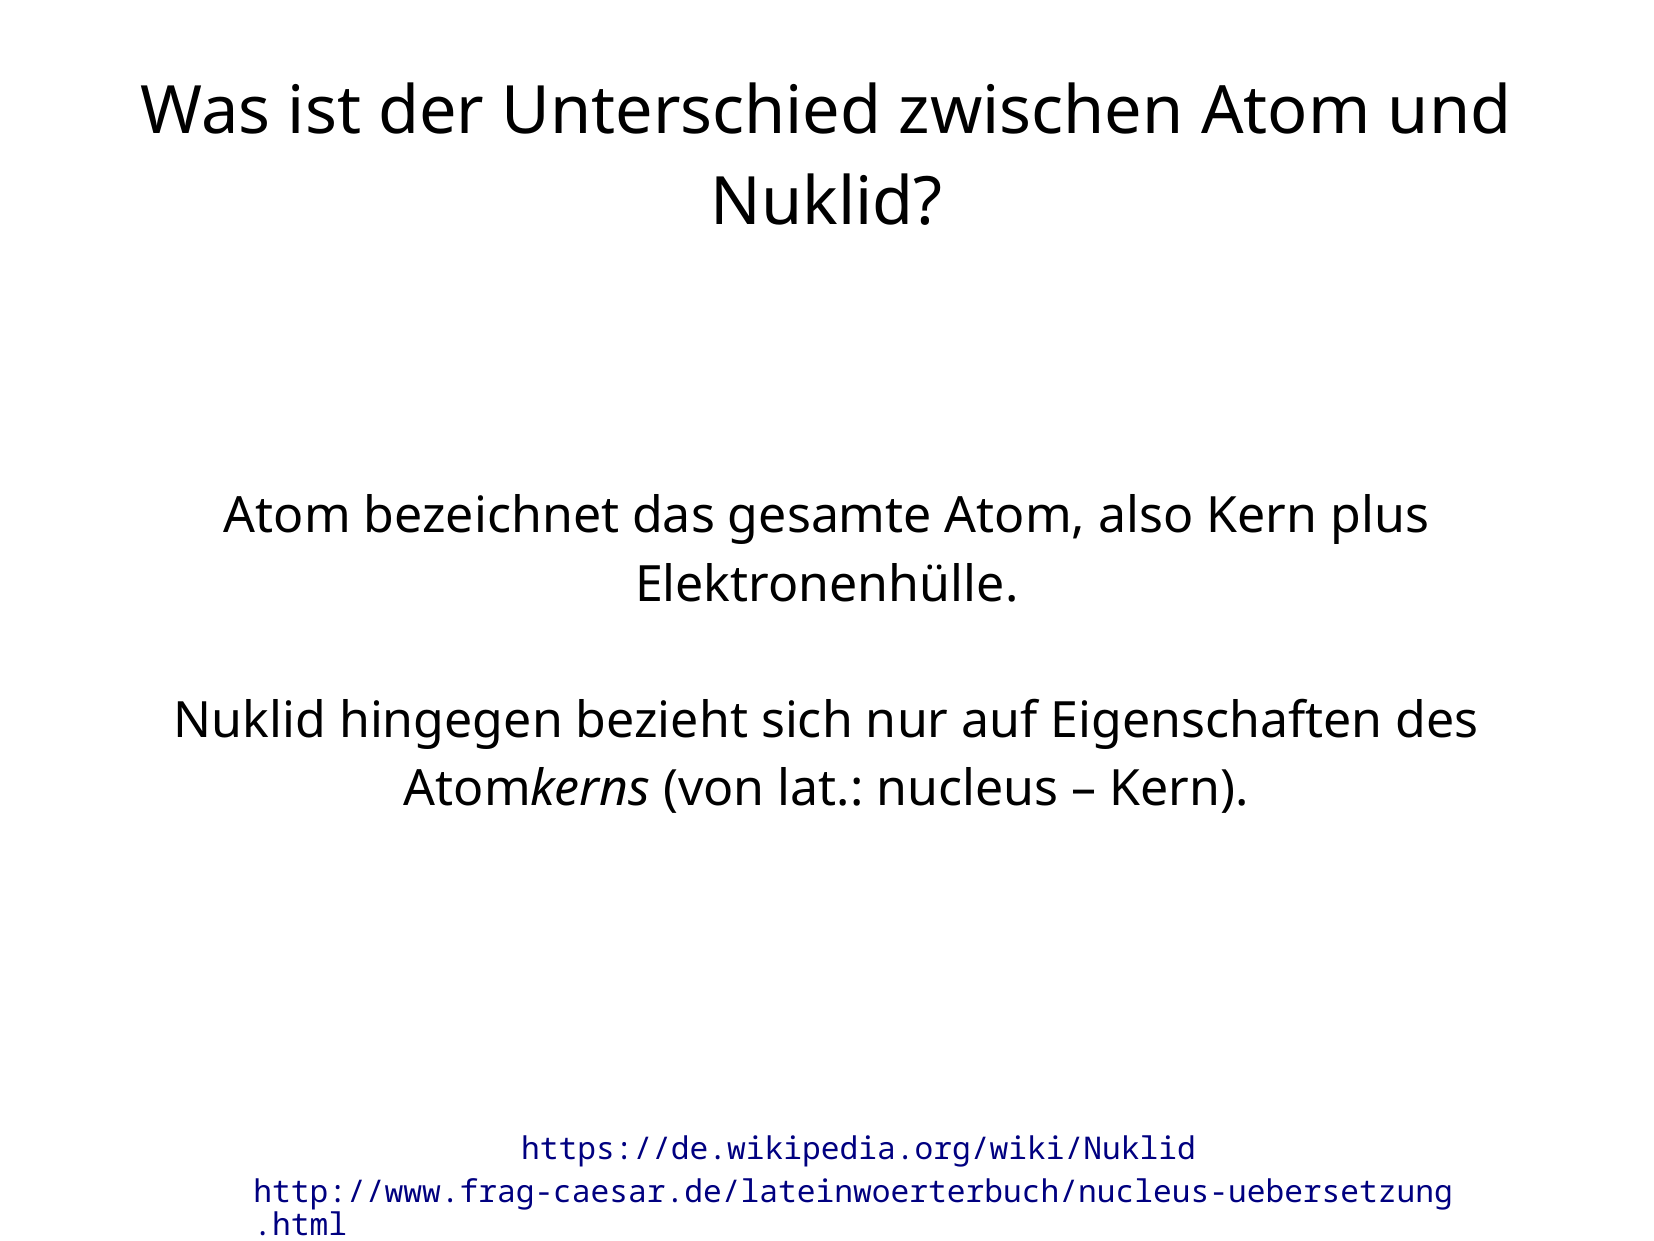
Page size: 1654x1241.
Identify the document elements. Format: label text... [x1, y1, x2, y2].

subtitle Atom bezeichnet das gesamte Atom, also Kern plus Elektronenhülle. Nuklid hingegen bezieht sich nur auf Eigenschaften des Atomkerns (von lat.: nucleus – Kern). [82, 290, 1571, 1010]
title Was ist der Unterschied zwischen Atom und Nuklid? [82, 49, 1571, 257]
text_box https://de.wikipedia.org/wiki/Nuklid http://www.frag-caesar.de/lateinwoerterbuch/nucleus-uebersetzung.html [238, 1118, 1479, 1207]
